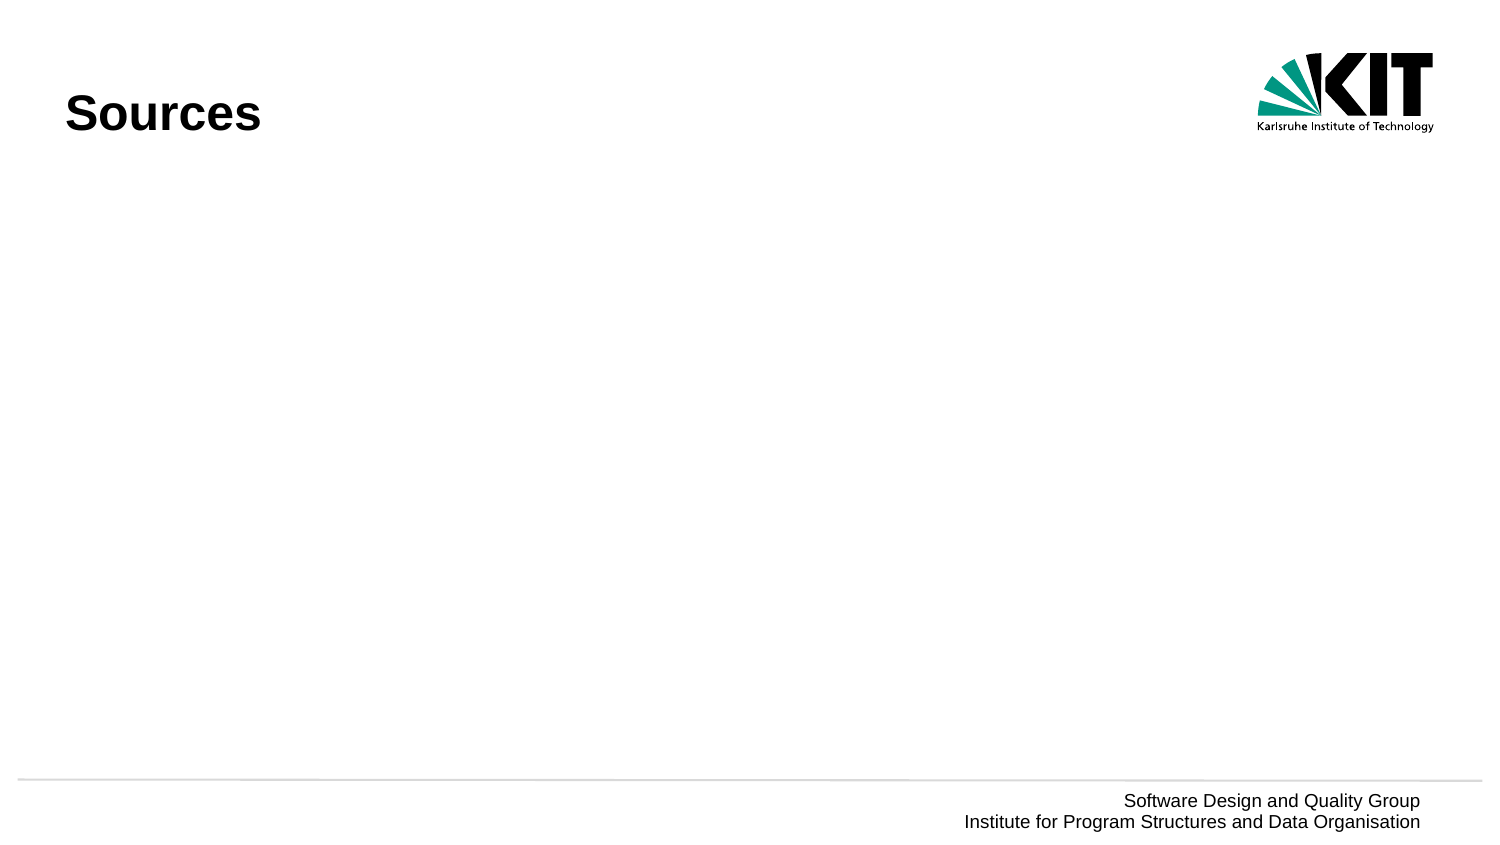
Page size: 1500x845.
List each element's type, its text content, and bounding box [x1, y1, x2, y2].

title Sources [64, 45, 1170, 183]
